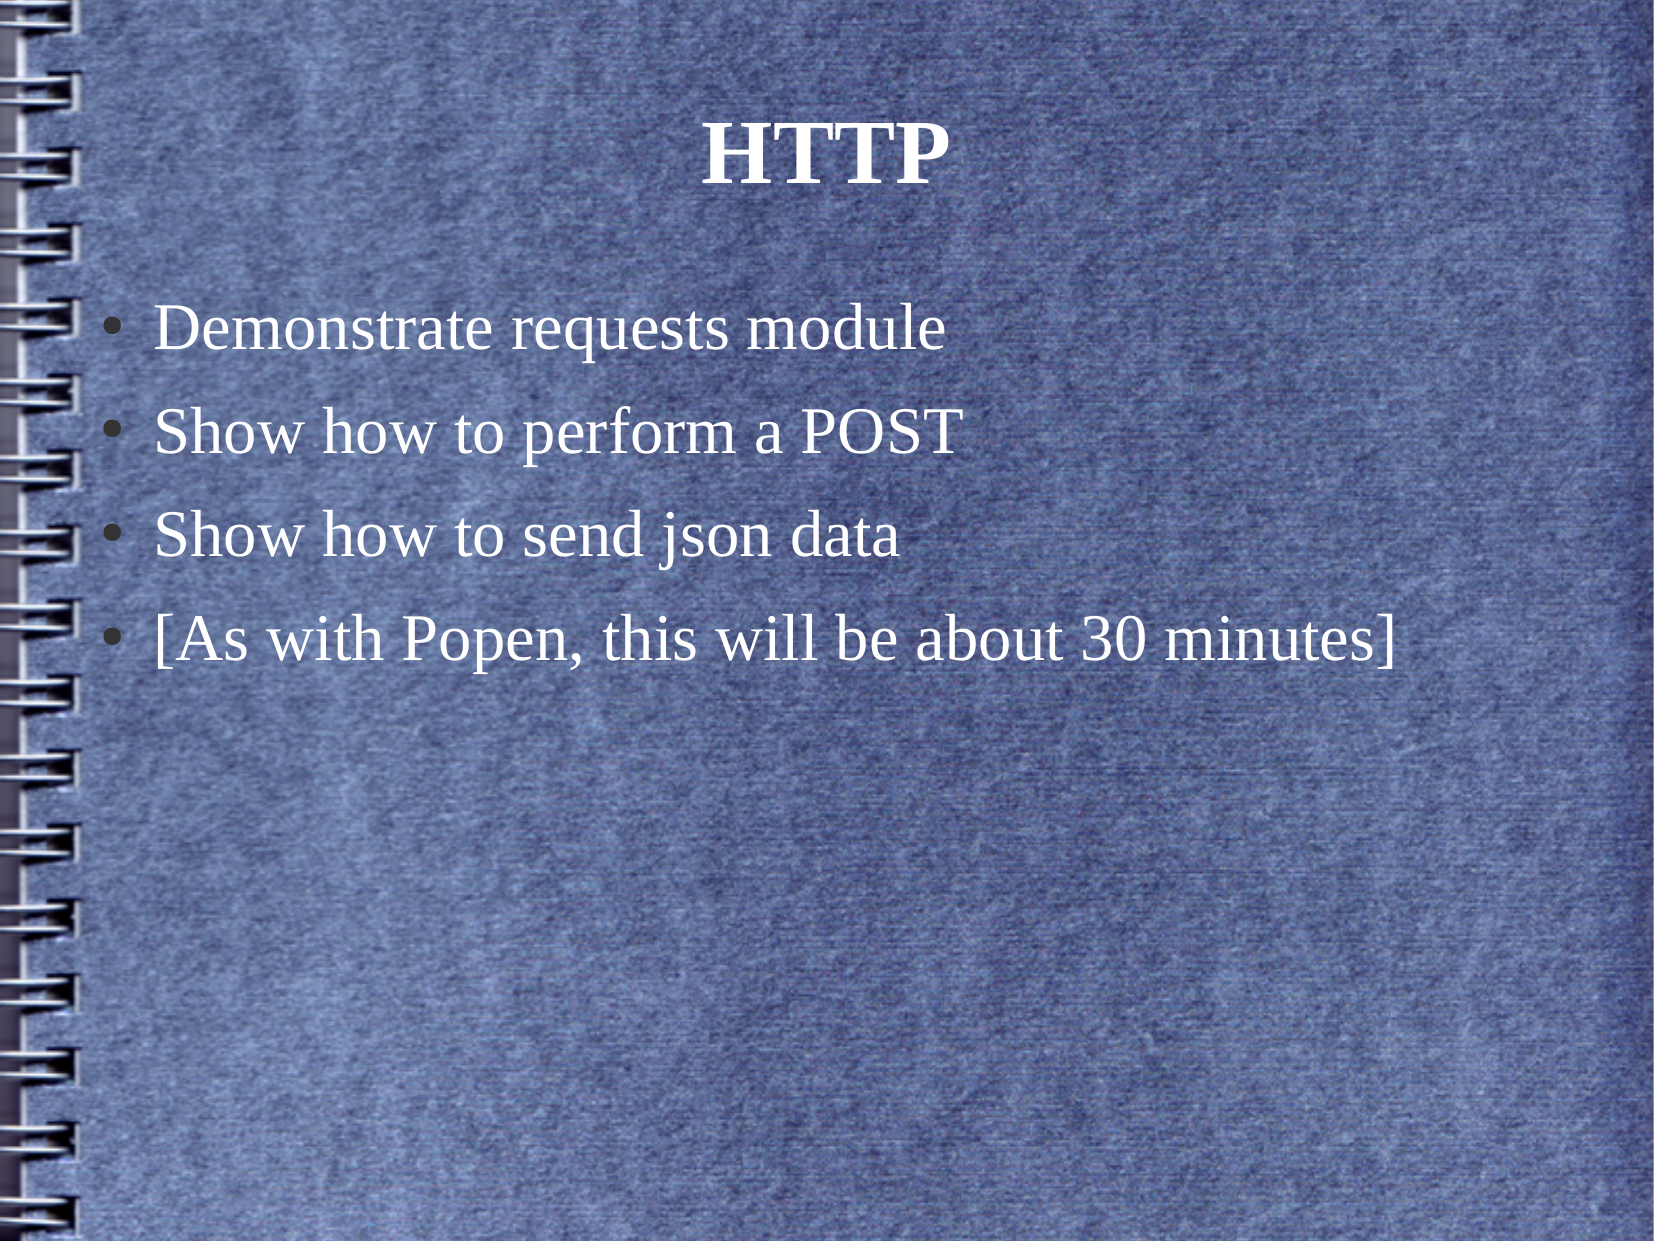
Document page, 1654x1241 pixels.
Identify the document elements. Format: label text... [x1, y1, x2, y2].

title HTTP [82, 49, 1571, 257]
picture [0, 0, 1654, 1241]
list Demonstrate requests module Show how to perform a POST Show how to send json data [As with Popen, this will be about 30 minutes] [82, 290, 1571, 1109]
